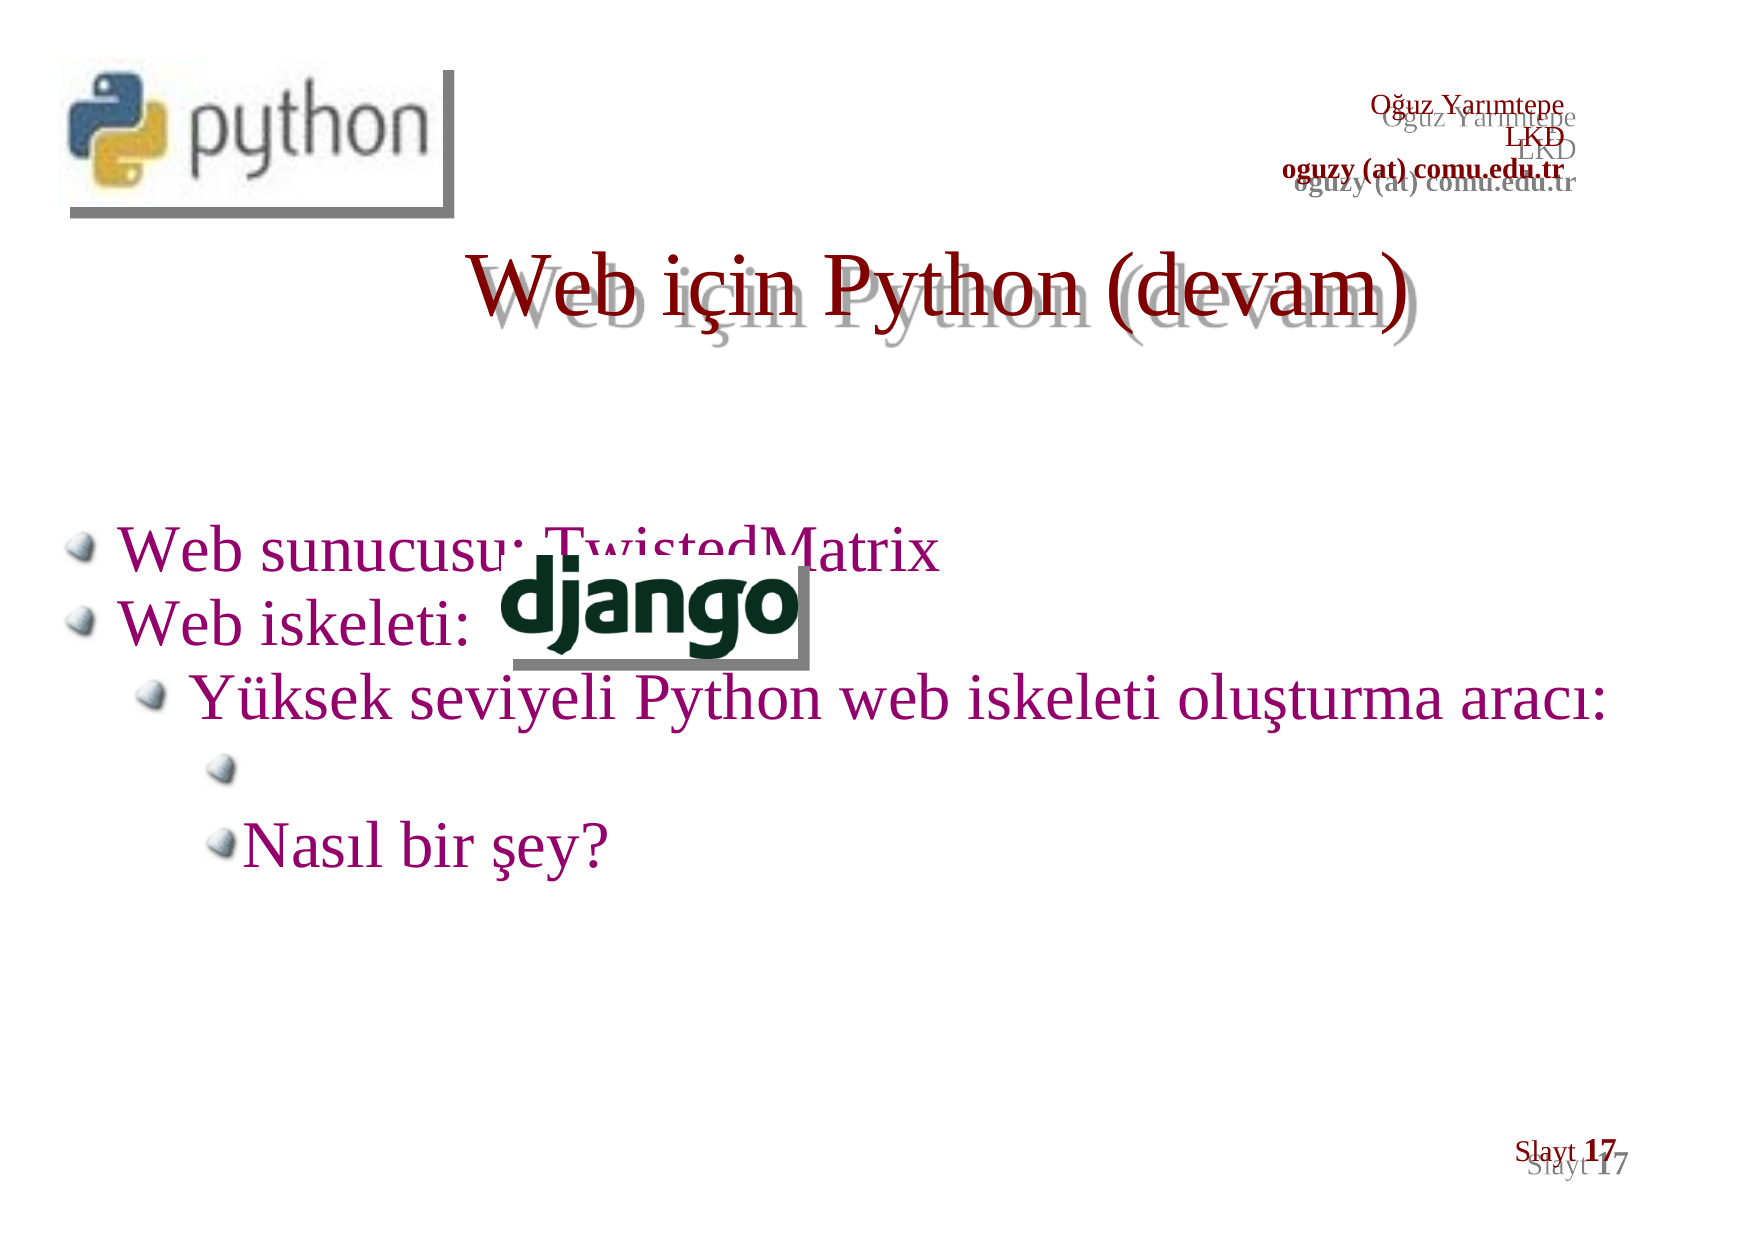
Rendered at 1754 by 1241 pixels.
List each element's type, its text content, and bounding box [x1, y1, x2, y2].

picture [501, 555, 798, 659]
picture [59, 58, 443, 207]
subtitle Web sunucusu: TwistedMatrix Web iskeleti: Yüksek seviyeli Python web iskeleti oluşturma aracı: Nasıl bir şey? [59, 360, 1695, 1034]
title Web için Python (devam) [194, 214, 1684, 355]
